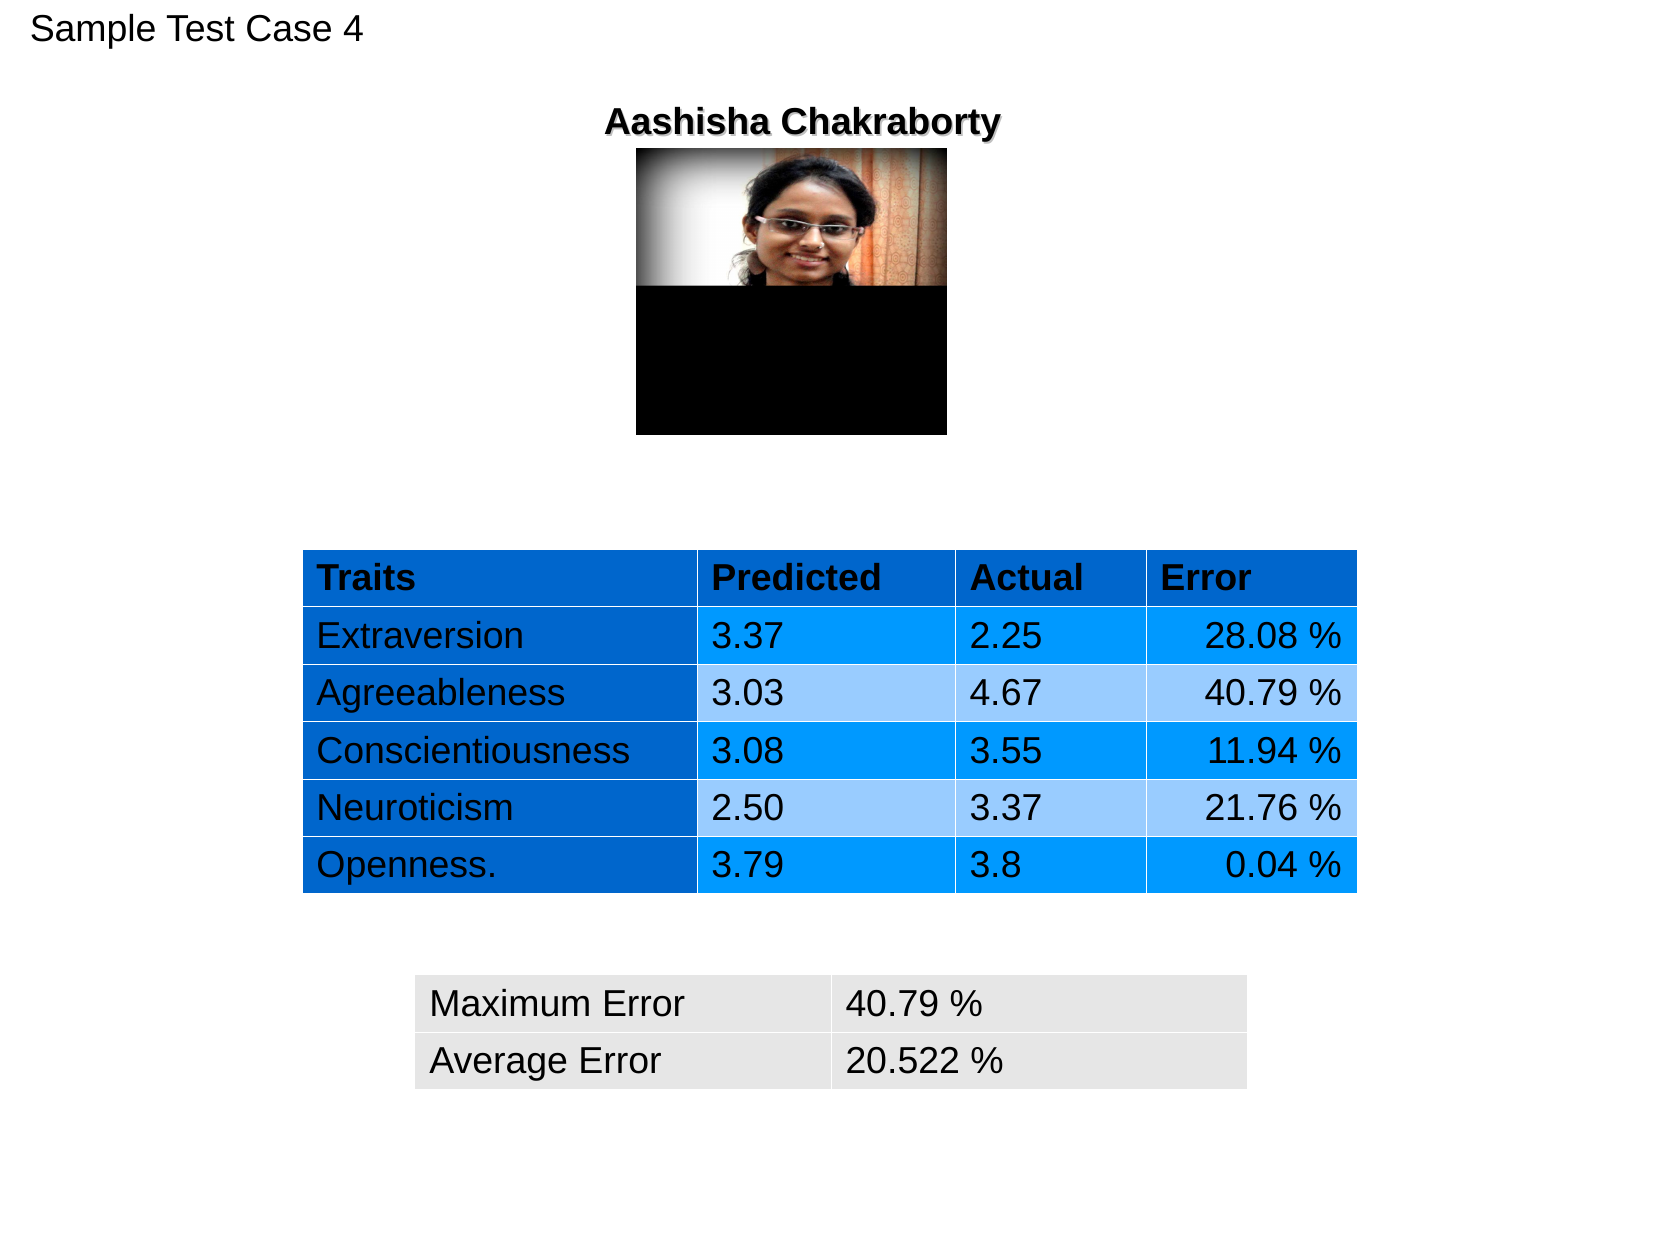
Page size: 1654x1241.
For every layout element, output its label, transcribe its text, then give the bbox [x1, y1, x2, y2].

table_cell 3.79 [698, 837, 955, 893]
table_cell 3.37 [956, 780, 1146, 836]
table_cell Neuroticism [303, 780, 697, 836]
table_header Actual [956, 550, 1146, 606]
table_cell 20.522 % [832, 1033, 1247, 1089]
table_cell 40.79 % [1147, 665, 1357, 721]
table_cell Extraversion [303, 607, 697, 664]
table_cell 2.50 [698, 780, 955, 836]
table_cell 4.67 [956, 665, 1146, 721]
table_cell 3.55 [956, 722, 1146, 779]
text_box Aashisha Chakraborty [570, 93, 1036, 151]
text_box Sample Test Case 4 [15, 0, 511, 57]
table_cell Conscientiousness [303, 722, 697, 779]
table_cell 3.37 [698, 607, 955, 664]
table_cell Openness. [303, 837, 697, 893]
table_cell Agreeableness [303, 665, 697, 721]
table_cell 0.04 % [1147, 837, 1357, 893]
table_cell 2.25 [956, 607, 1146, 664]
table_cell 3.03 [698, 665, 955, 721]
table_cell 3.08 [698, 722, 955, 779]
table_header 40.79 % [832, 975, 1247, 1032]
table_cell 28.08 % [1147, 607, 1357, 664]
table_header Maximum Error [415, 975, 831, 1032]
picture [636, 148, 947, 436]
table_cell 21.76 % [1147, 780, 1357, 836]
table_cell Average Error [415, 1033, 831, 1089]
table_header Predicted [698, 550, 955, 606]
table_cell 11.94 % [1147, 722, 1357, 779]
table_cell 3.8 [956, 837, 1146, 893]
table_header Traits [303, 550, 697, 606]
table_header Error [1147, 550, 1357, 606]
